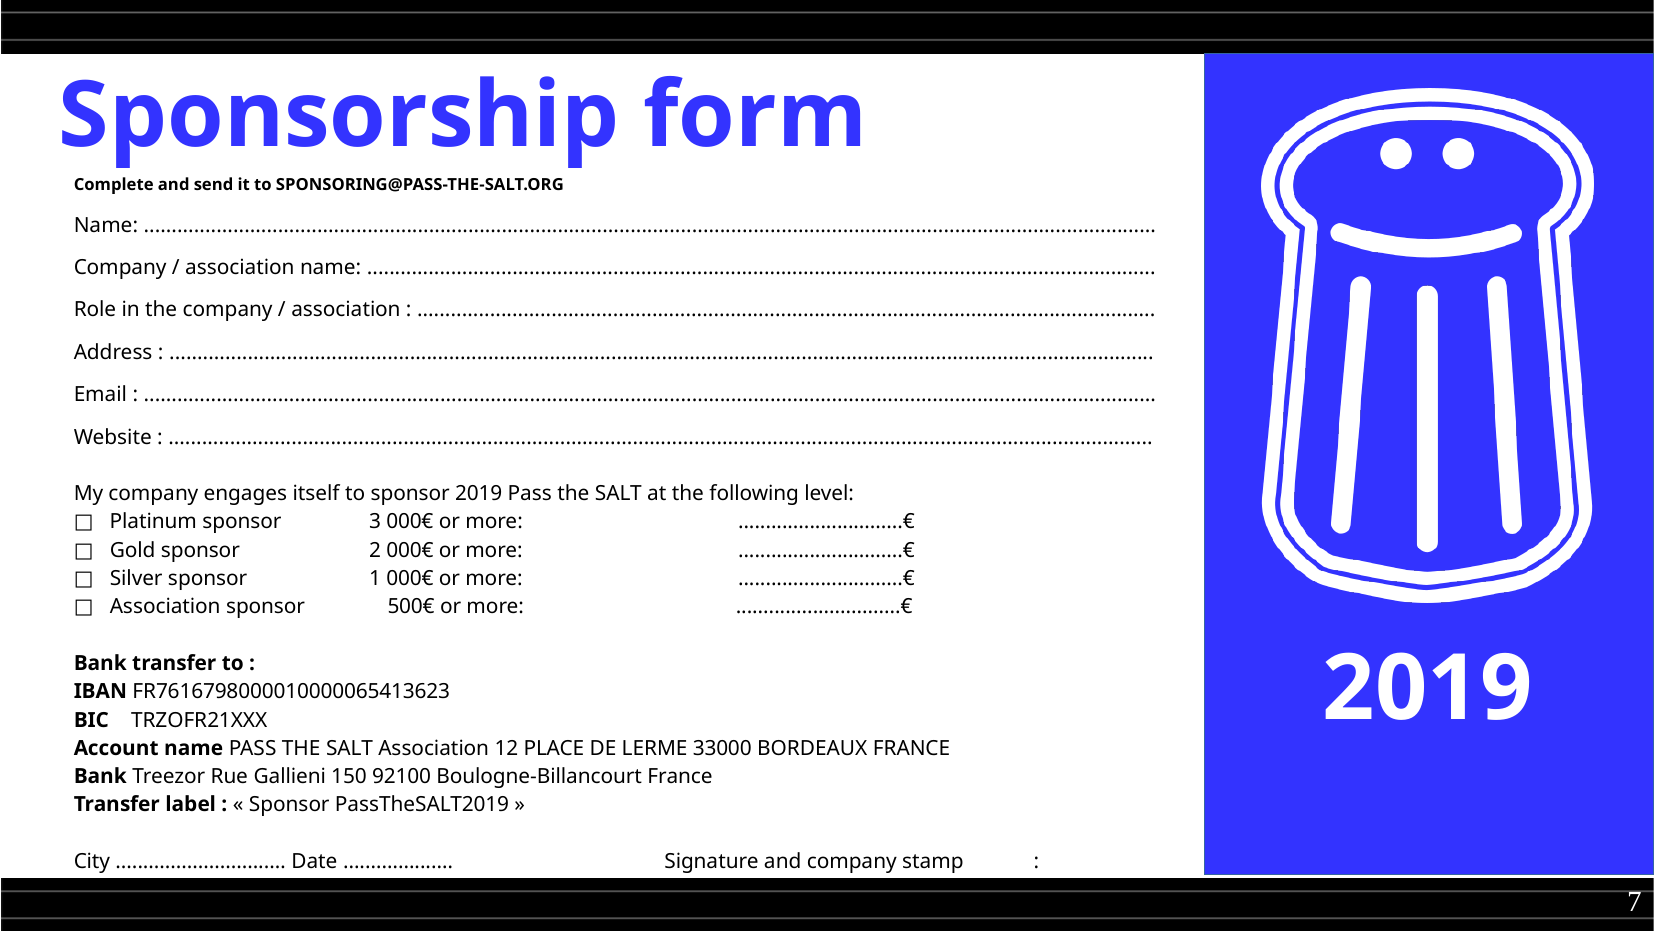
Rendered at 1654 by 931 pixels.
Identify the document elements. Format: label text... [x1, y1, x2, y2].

title 2019 [1322, 606, 1548, 762]
picture [1261, 88, 1594, 603]
picture [1, 878, 1654, 931]
text_box [1204, 53, 1654, 875]
title Sponsorship form [59, 33, 1548, 165]
text_box Complete and send it to SPONSORING@PASS-THE-SALT.ORG Name: Company / association name: Role in the company / association : Address : Email : Website : My company engages itself to sponsor 2019 Pass the SALT at the following level: □ Platinum sponsor 3 000€ or more: ..............................€ □ Gold sponsor 2 000€ or more: ..............................€ □ Silver sponsor 1 000€ or more: ..............................€ □ Association sponsor 500€ or more: ..............................€ Bank transfer to : IBAN FR7616798000010000065413623 BIC TRZOFR21XXX Account name PASS THE SALT Association 12 PLACE DE LERME 33000 BORDEAUX FRANCE Bank Treezor Rue Gallieni 150 92100 Boulogne-Billancourt France Transfer label : « Sponsor PassTheSALT2019 » City ............................… Date ....…….......… Signature and company stamp : [59, 165, 1642, 882]
picture [1, 0, 1654, 54]
